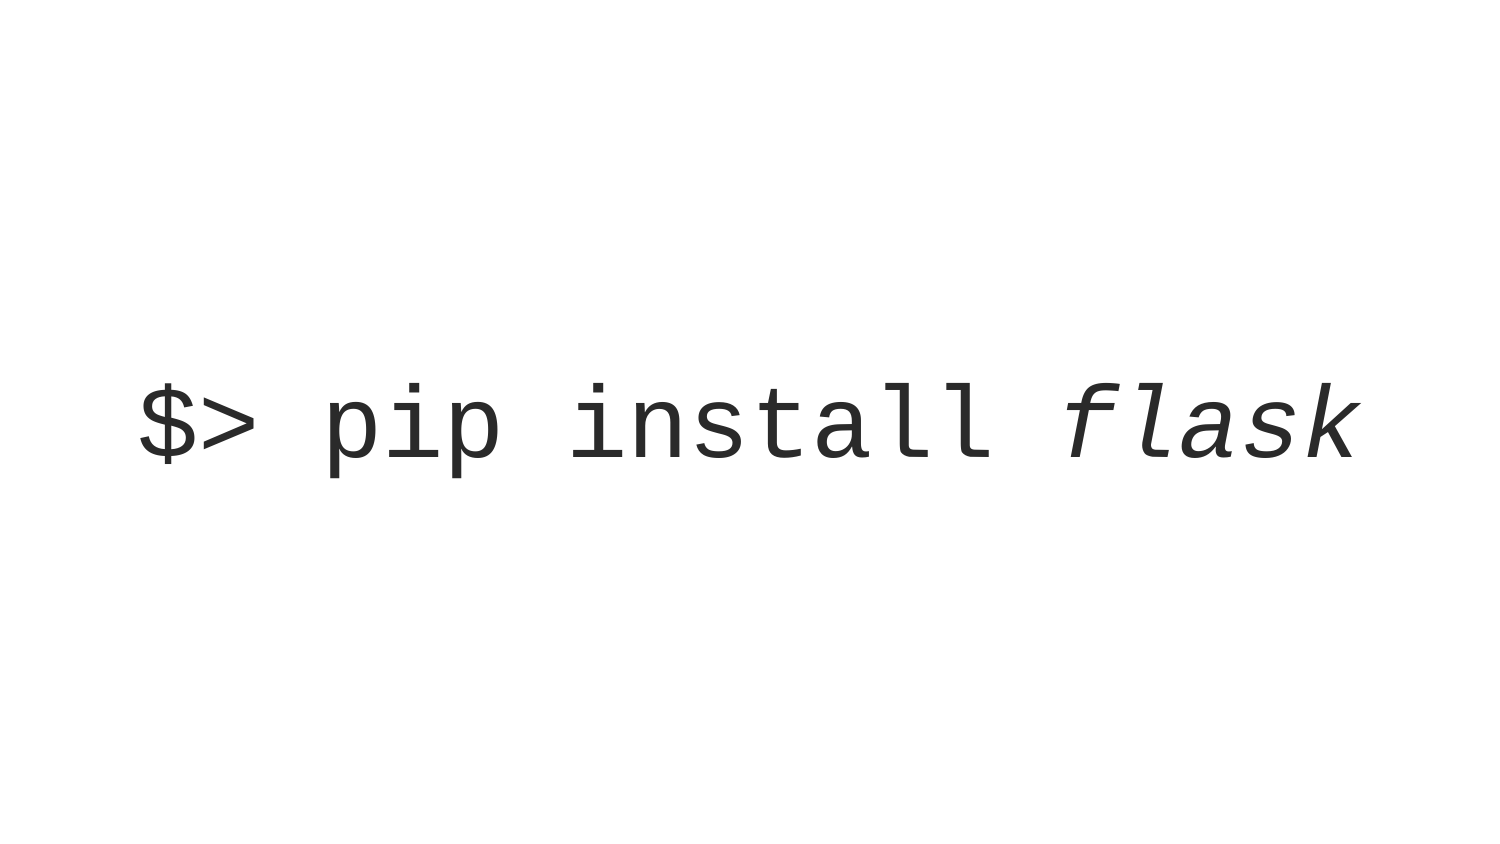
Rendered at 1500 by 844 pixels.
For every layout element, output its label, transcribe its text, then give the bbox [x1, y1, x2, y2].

title $> pip install flask [51, 181, 1449, 504]
